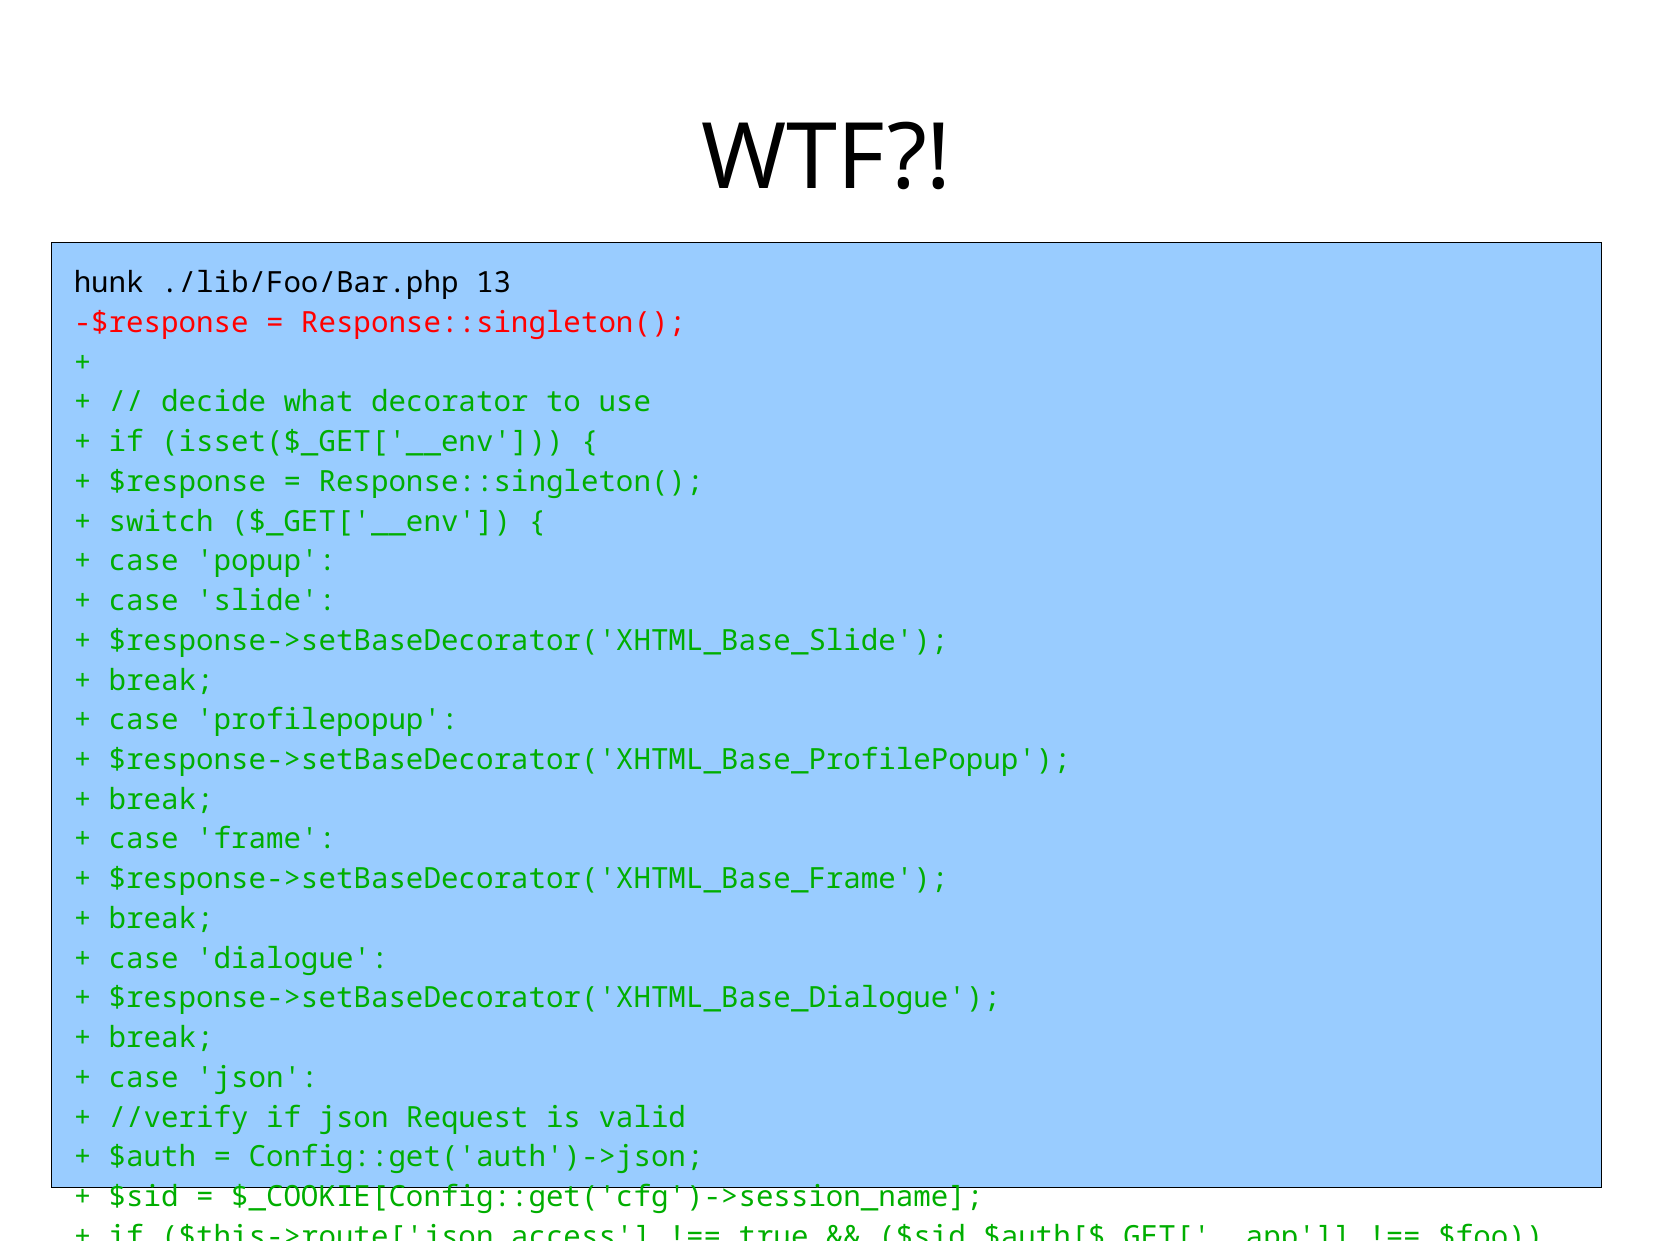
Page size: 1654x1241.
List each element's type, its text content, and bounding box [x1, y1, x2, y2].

text_box hunk ./lib/Foo/Bar.php 13 -$response = Response::singleton(); + + // decide what decorator to use + if (isset($_GET['__env'])) { + $response = Response::singleton(); + switch ($_GET['__env']) { + case 'popup': + case 'slide': + $response->setBaseDecorator('XHTML_Base_Slide'); + break; + case 'profilepopup': + $response->setBaseDecorator('XHTML_Base_ProfilePopup'); + break; + case 'frame': + $response->setBaseDecorator('XHTML_Base_Frame'); + break; + case 'dialogue': + $response->setBaseDecorator('XHTML_Base_Dialogue'); + break; + case 'json': + //verify if json Request is valid + $auth = Config::get('auth')->json; + $sid = $_COOKIE[Config::get('cfg')->session_name]; + if ($this->route['json_access'] !== true && ($sid.$auth[$_GET['__app']] !== $foo)) + die(i18n('valid API-Key needed')); + + $response->setBaseDecorator('JSON'); + break; + } + } [59, 253, 1577, 1177]
text_box [51, 242, 1602, 1188]
title WTF?! [82, 49, 1571, 242]
